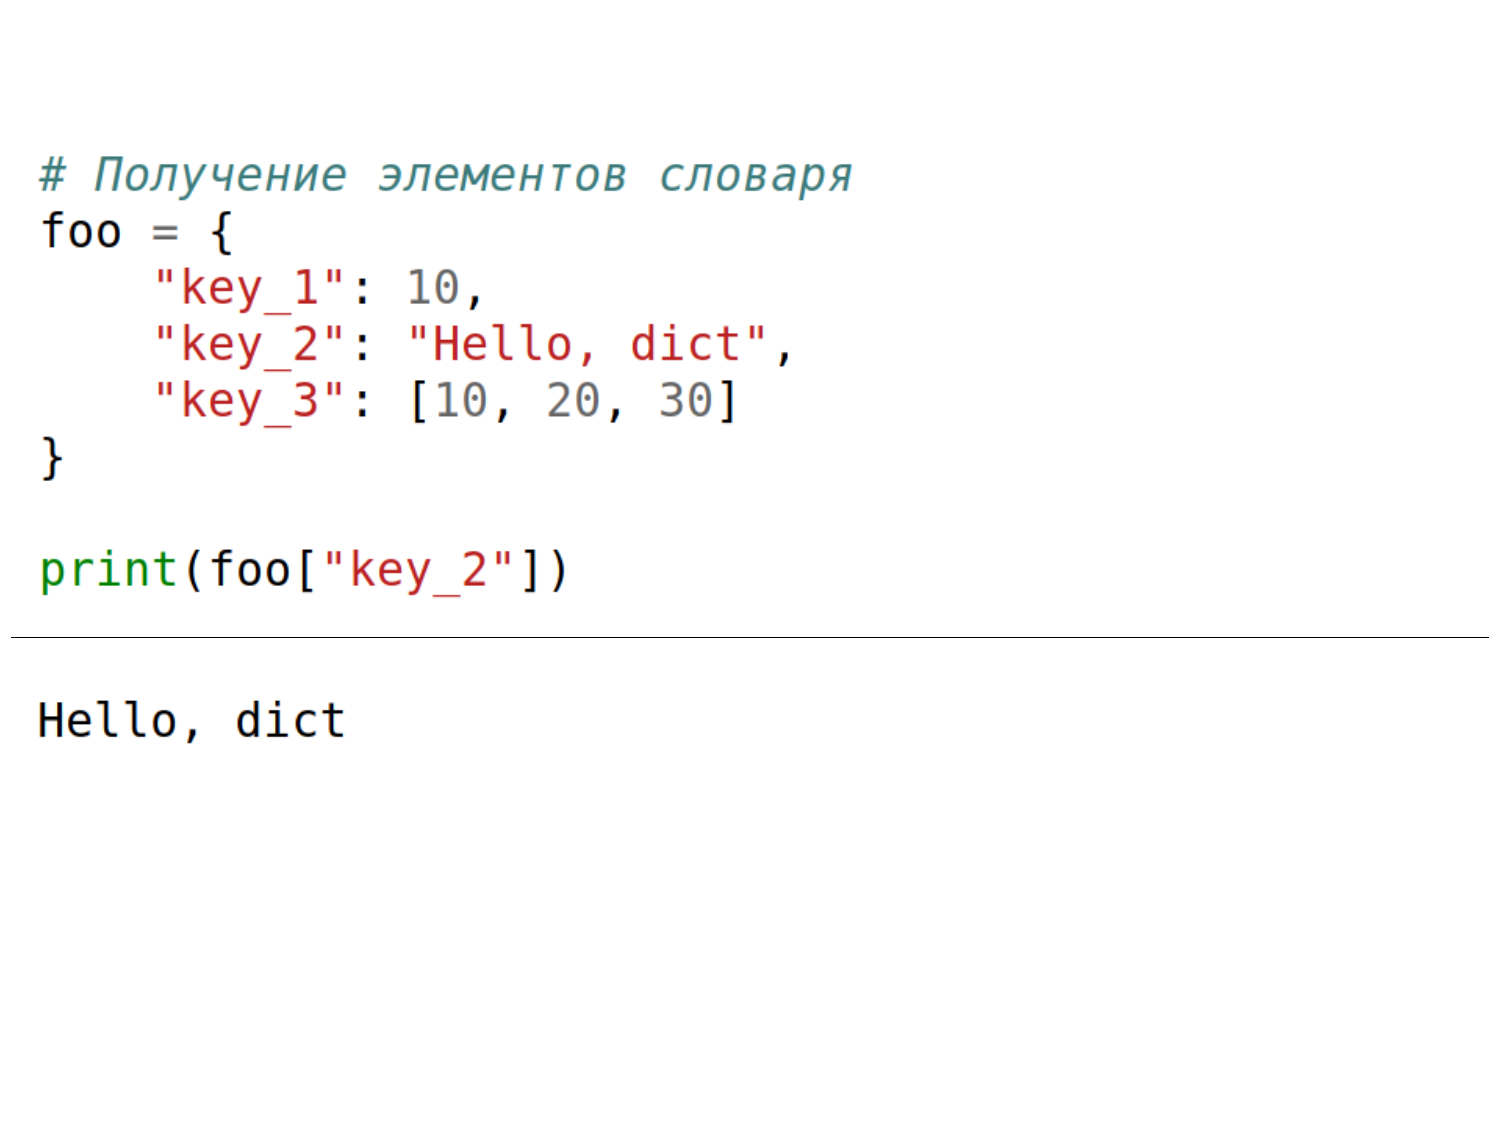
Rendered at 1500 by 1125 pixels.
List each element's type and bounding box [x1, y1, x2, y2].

picture [23, 690, 365, 756]
picture [23, 141, 877, 611]
